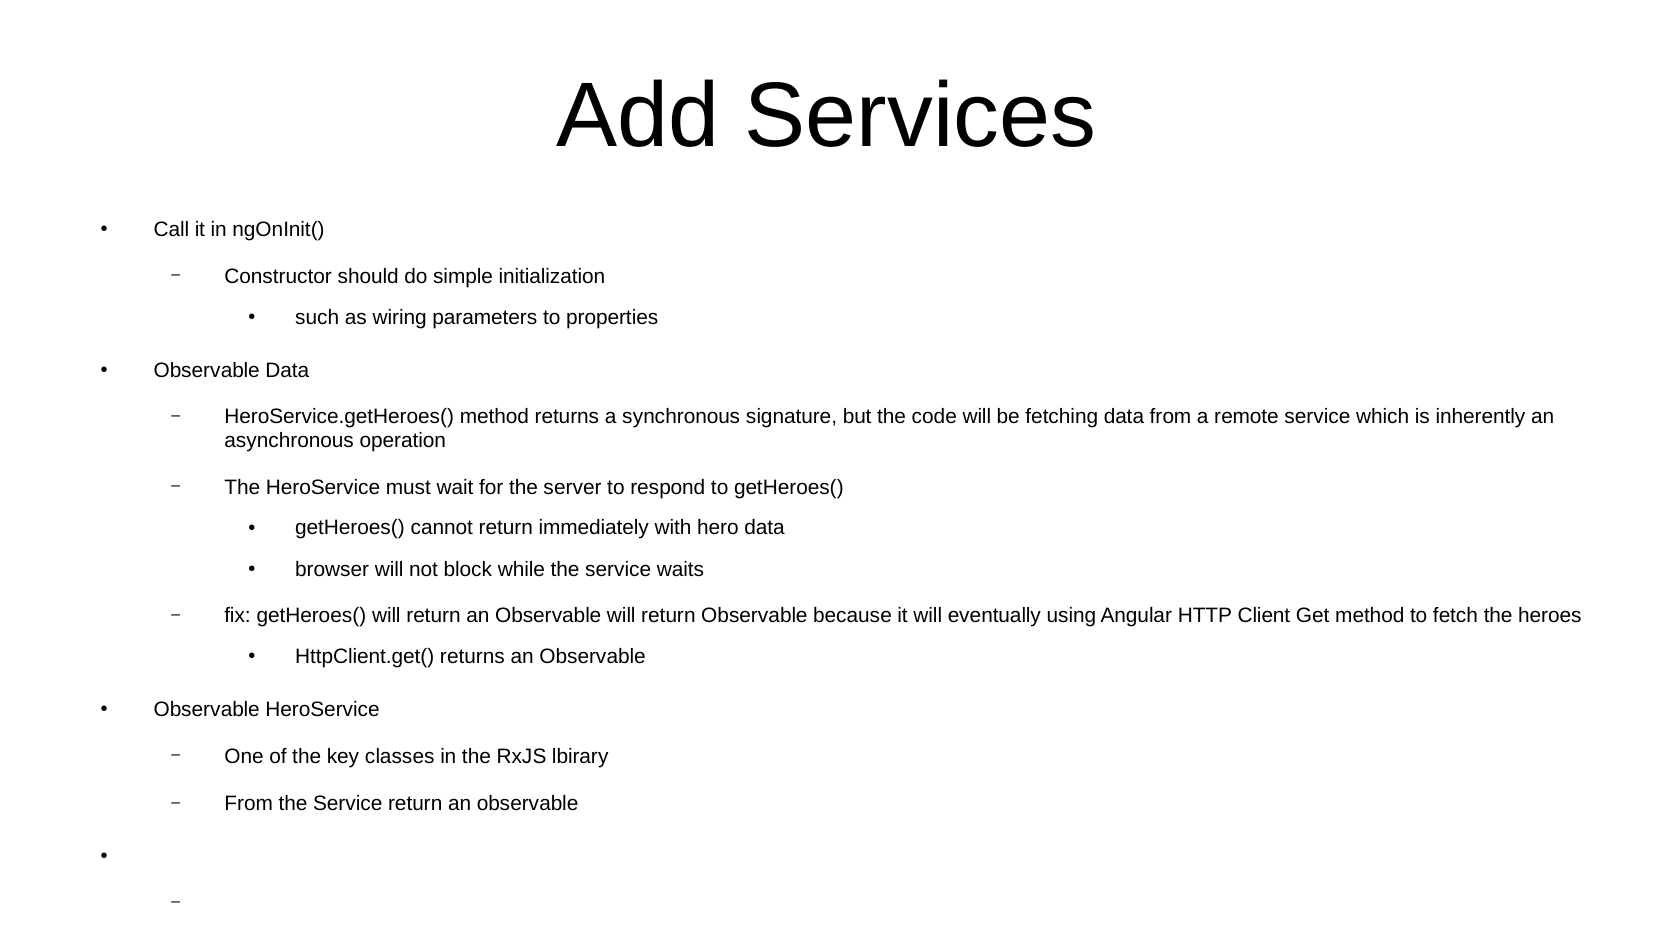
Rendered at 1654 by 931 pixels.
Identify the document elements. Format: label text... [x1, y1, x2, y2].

title Add Services [82, 37, 1571, 193]
list Call it in ngOnInit() Constructor should do simple initialization such as wiring parameters to properties Observable Data HeroService.getHeroes() method returns a synchronous signature, but the code will be fetching data from a remote service which is inherently an asynchronous operation The HeroService must wait for the server to respond to getHeroes() getHeroes() cannot return immediately with hero data browser will not block while the service waits fix: getHeroes() will return an Observable will return Observable because it will eventually using Angular HTTP Client Get method to fetch the heroes HttpClient.get() returns an Observable Observable HeroService One of the key classes in the RxJS lbirary From the Service return an observable [82, 217, 1621, 916]
